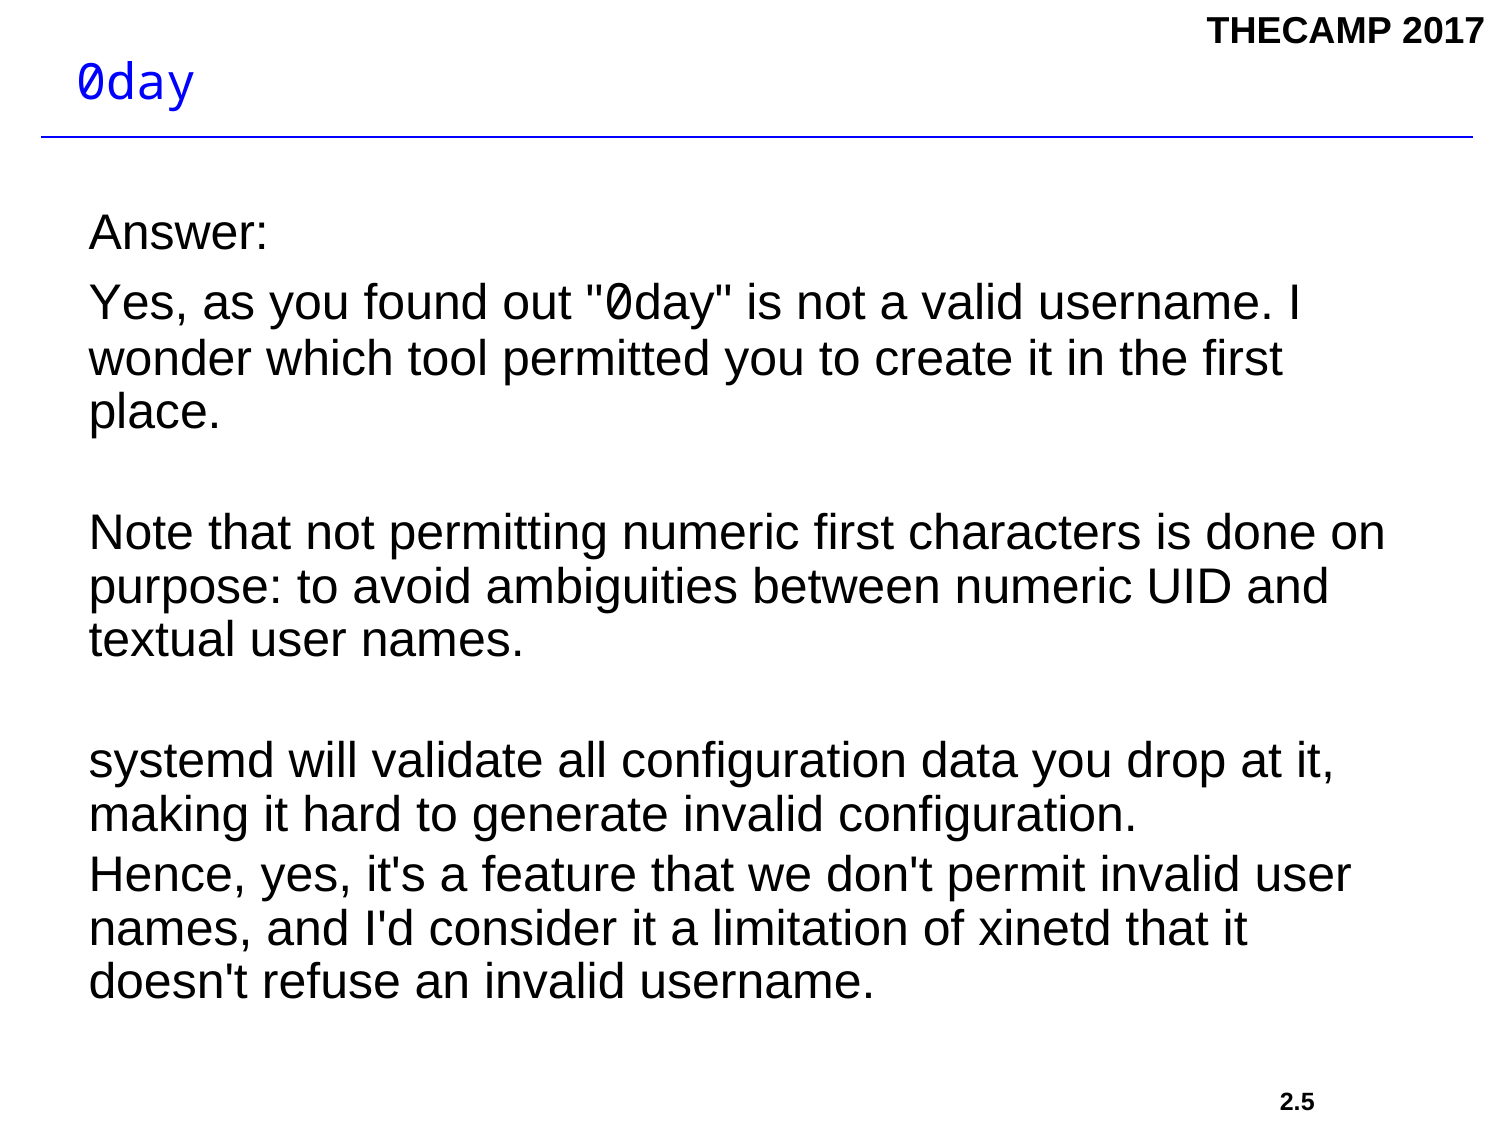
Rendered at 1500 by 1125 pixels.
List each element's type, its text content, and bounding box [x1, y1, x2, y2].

list Answer: Yes, as you found out "0day" is not a valid username. I wonder which tool permitted you to create it in the first place. Note that not permitting numeric first characters is done on purpose: to avoid ambiguities between numeric UID and textual user names. systemd will validate all configuration data you drop at it, making it hard to generate invalid configuration. Hence, yes, it's a feature that we don't permit invalid user names, and I'd consider it a limitation of xinetd that it doesn't refuse an invalid username. [88, 206, 1398, 1080]
title 0day [76, 29, 1418, 126]
